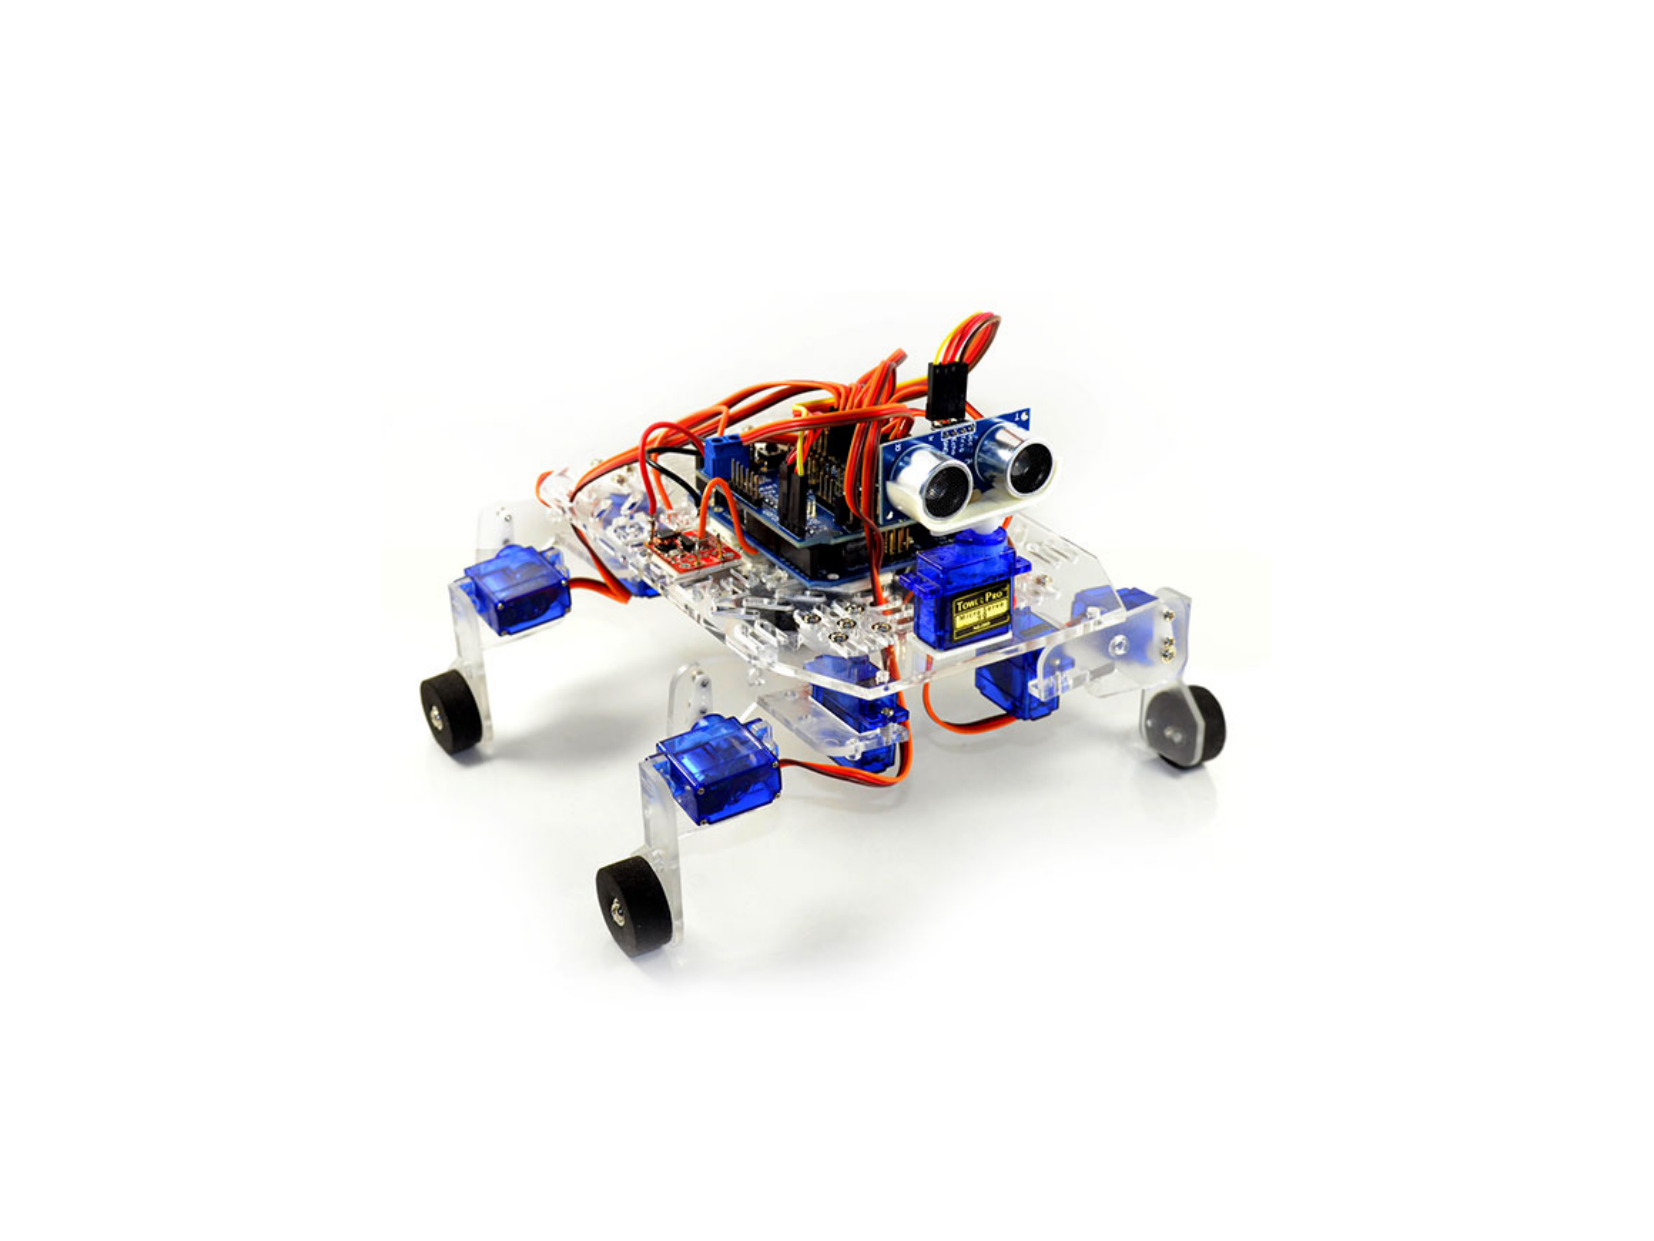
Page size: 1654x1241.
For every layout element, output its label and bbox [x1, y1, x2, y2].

picture [381, 290, 1272, 1010]
